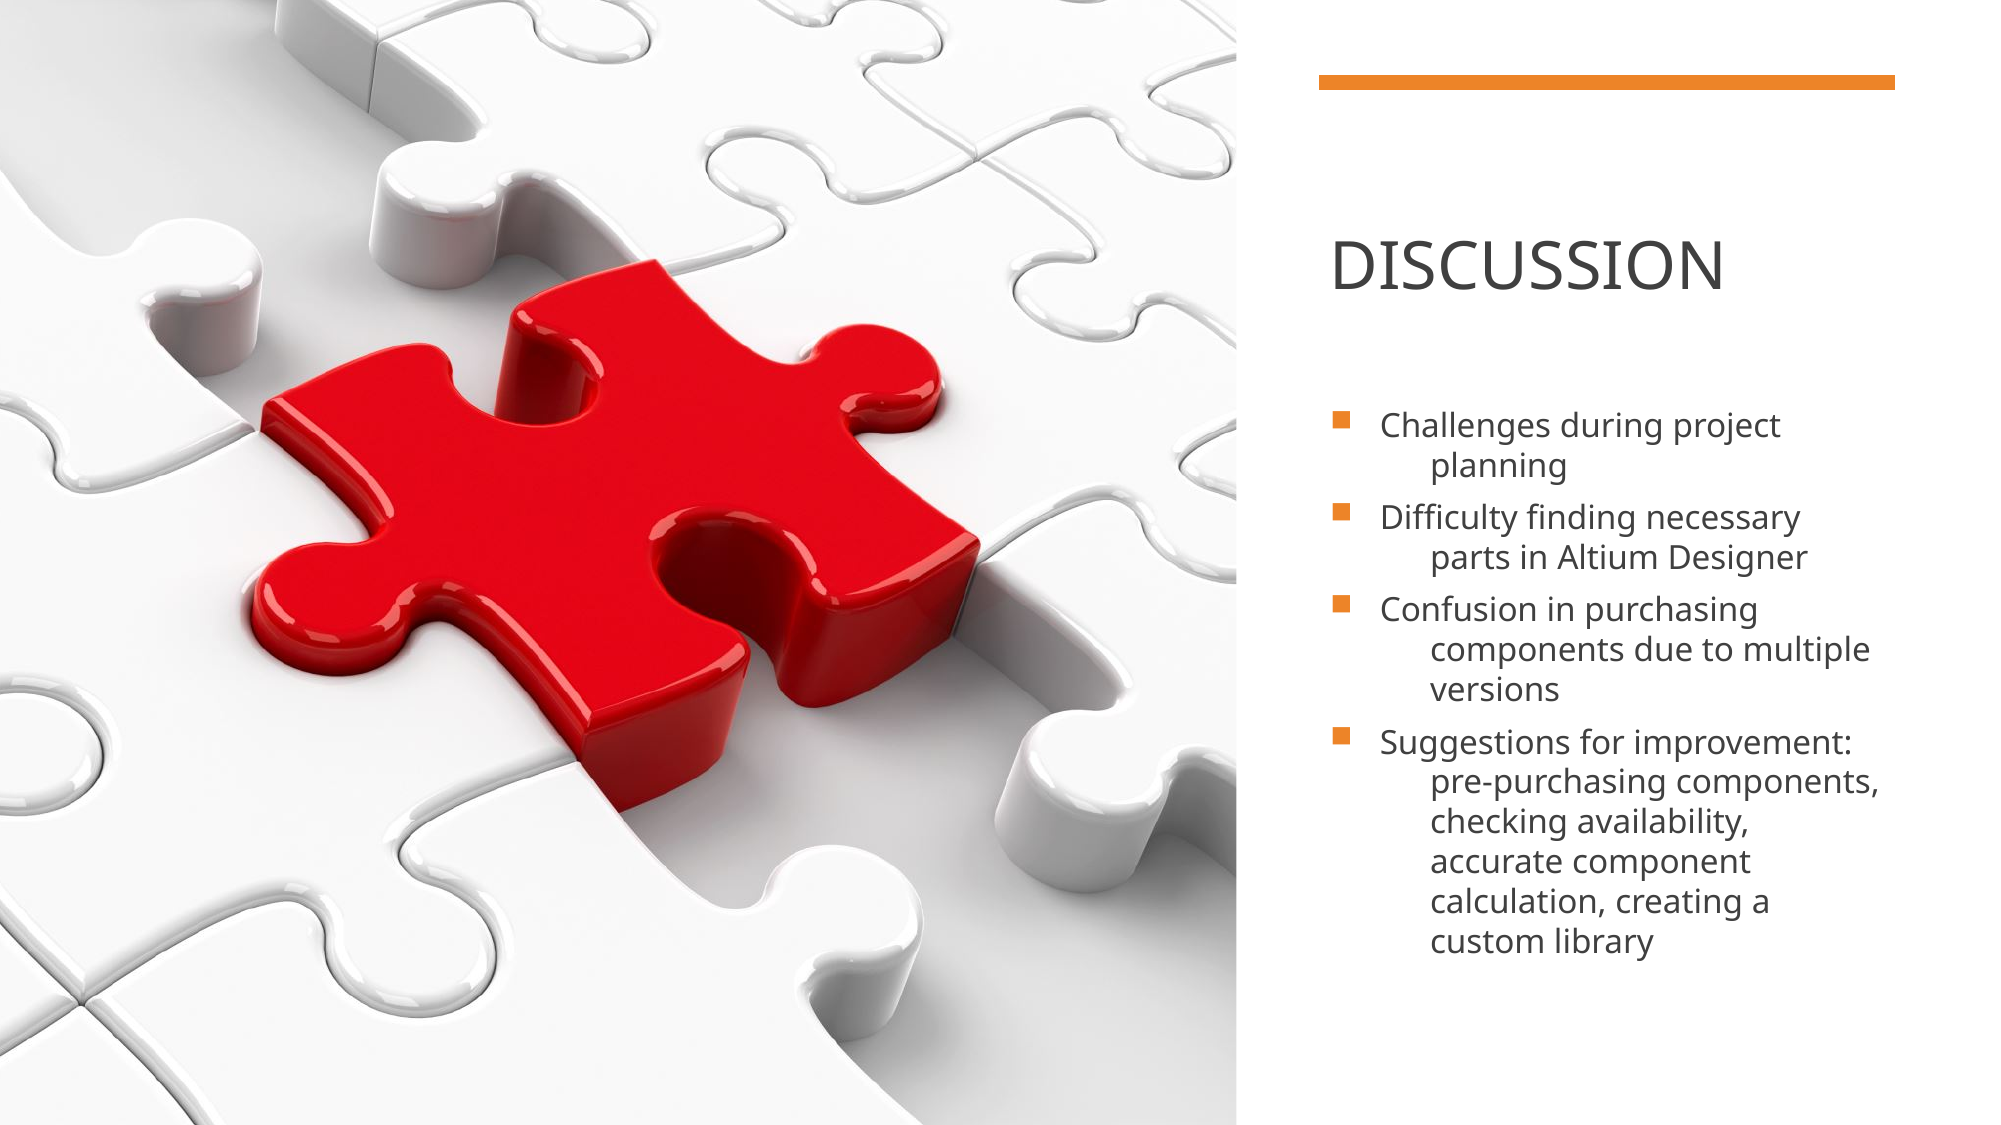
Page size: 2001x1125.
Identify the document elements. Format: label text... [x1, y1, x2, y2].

text_box [1237, 0, 2000, 1125]
list Challenges during project planning Difficulty finding necessary parts in Altium Designer Confusion in purchasing components due to multiple versions Suggestions for improvement: pre-purchasing components, checking availability, accurate component calculation, creating a custom library [1314, 383, 1900, 981]
title discussion [1314, 115, 1900, 311]
picture [0, 0, 1237, 1125]
